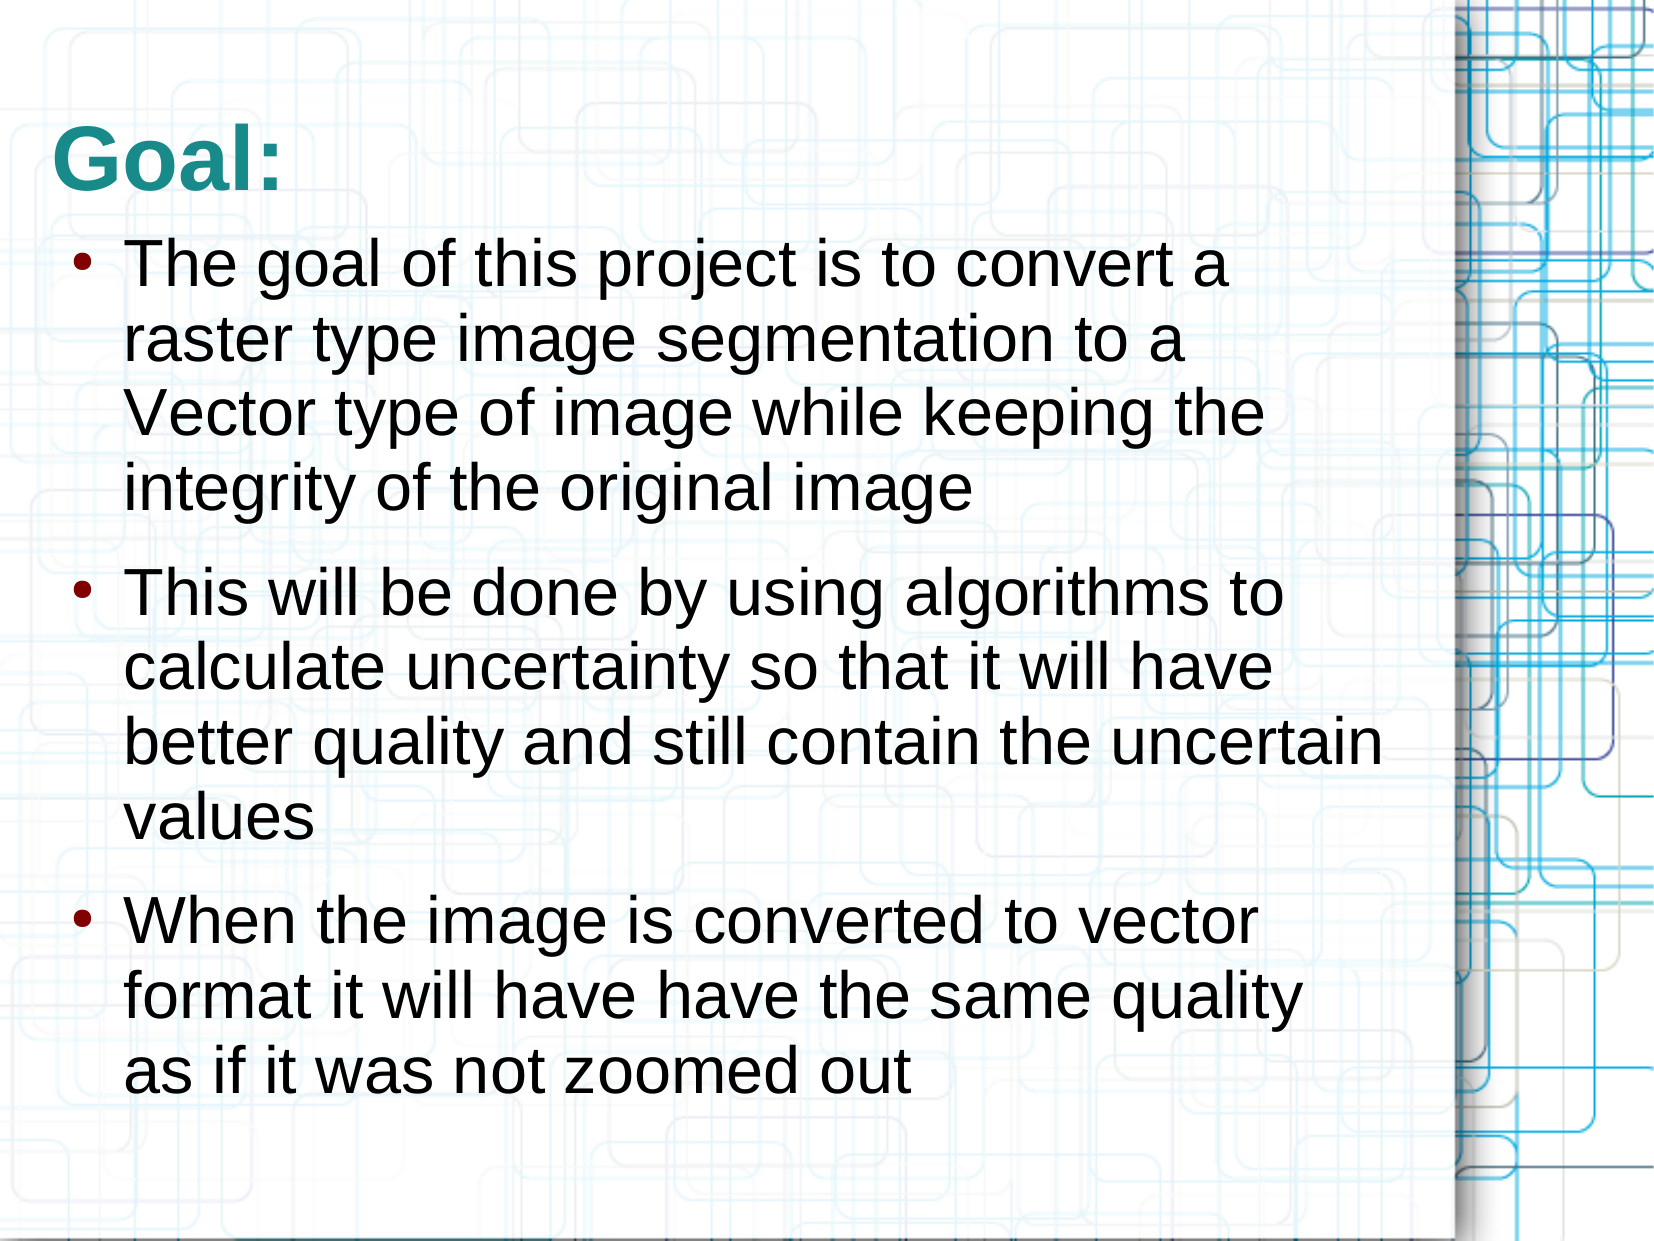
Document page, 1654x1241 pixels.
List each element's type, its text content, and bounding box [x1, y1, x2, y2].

list The goal of this project is to convert a raster type image segmentation to a Vector type of image while keeping the integrity of the original image This will be done by using algorithms to calculate uncertainty so that it will have better quality and still contain the uncertain values When the image is converted to vector format it will have have the same quality as if it was not zoomed out [52, 225, 1388, 1108]
title Goal: [0, 55, 376, 263]
picture [0, 0, 1654, 1241]
